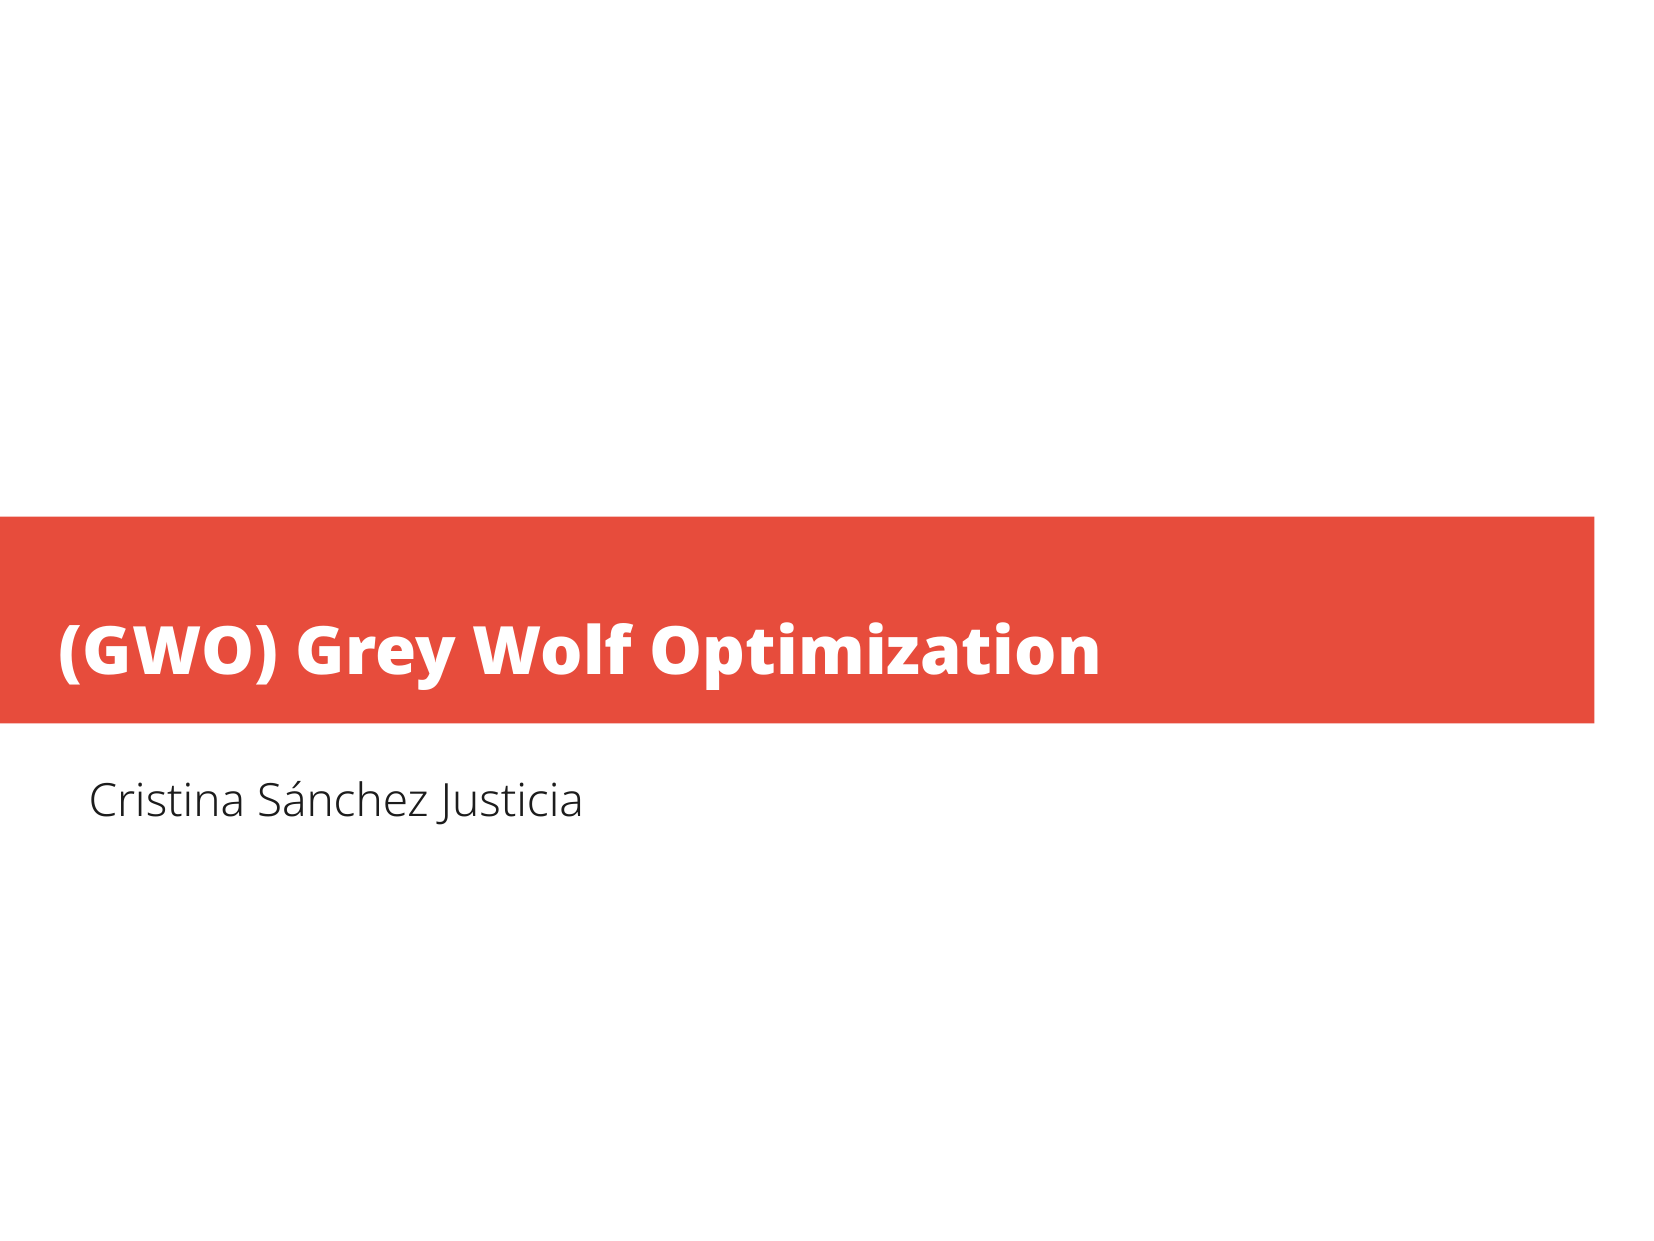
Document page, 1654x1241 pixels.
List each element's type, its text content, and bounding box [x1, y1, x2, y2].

subtitle Cristina Sánchez Justicia [88, 767, 1595, 1182]
title (GWO) Grey Wolf Optimization [59, 546, 1595, 694]
